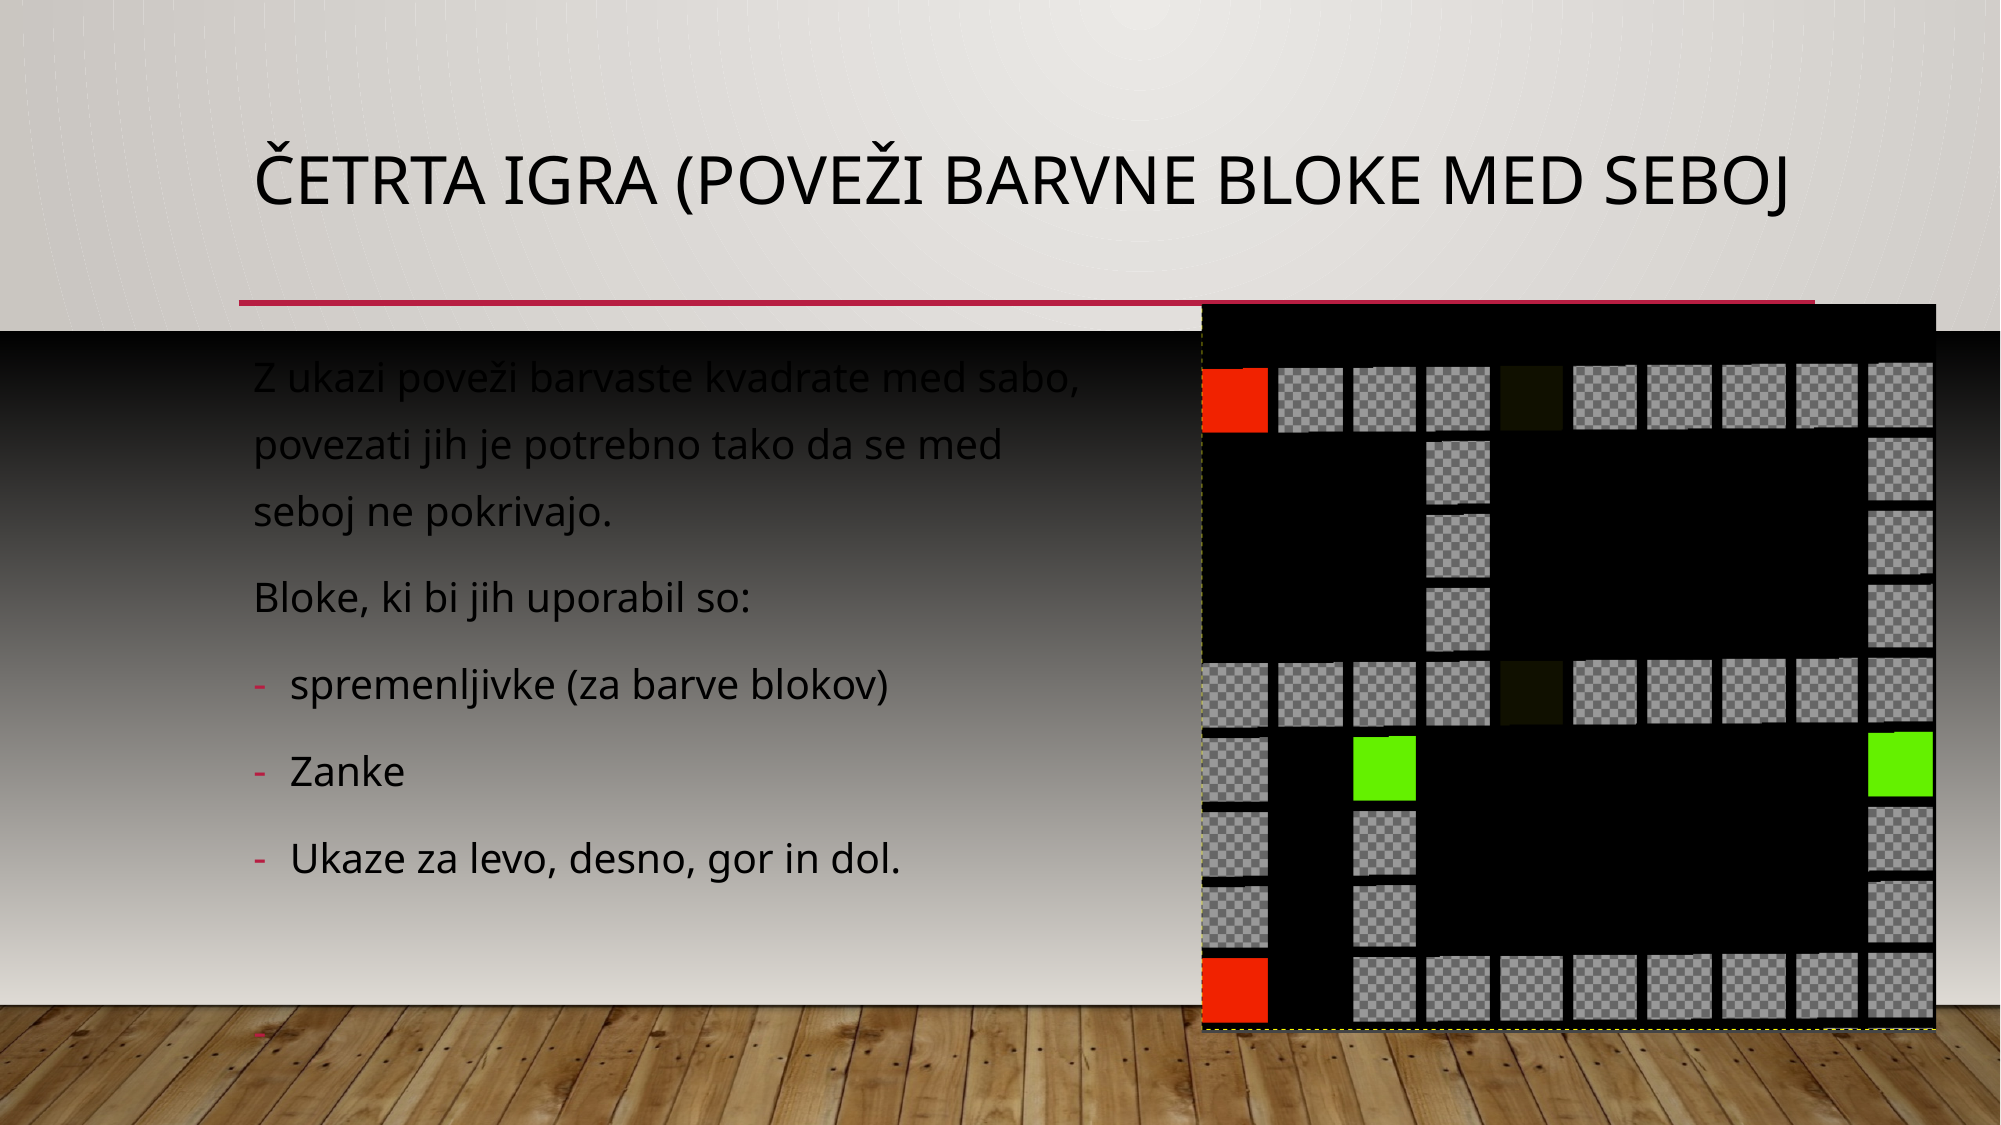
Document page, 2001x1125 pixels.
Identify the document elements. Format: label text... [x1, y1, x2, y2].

picture [1201, 304, 1937, 1033]
list Z ukazi poveži barvaste kvadrate med sabo, povezati jih je potrebno tako da se med seboj ne pokrivajo. Bloke, ki bi jih uporabil so: spremenljivke (za barve blokov) Zanke Ukaze za levo, desno, gor in dol. [238, 330, 1127, 897]
title Četrta Igra (Poveži barvne bloke med seboj [238, 131, 1814, 305]
